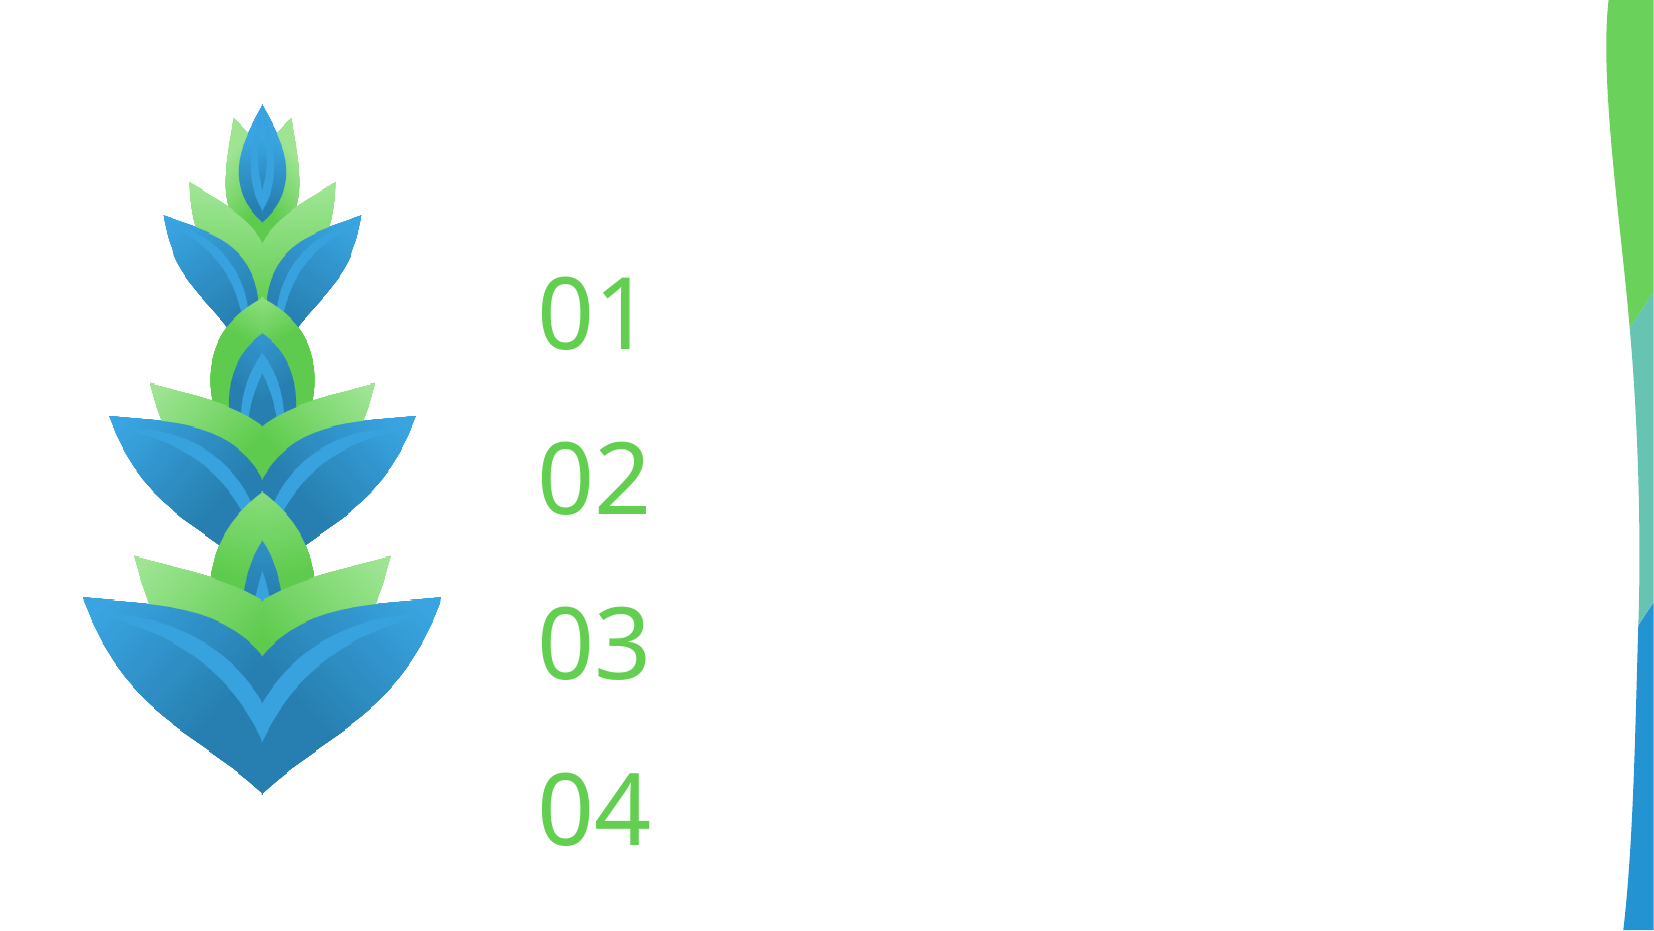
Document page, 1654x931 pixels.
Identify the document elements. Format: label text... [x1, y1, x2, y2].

text_box 02 [531, 401, 680, 550]
picture [83, 104, 441, 796]
text_box 04 [531, 732, 680, 880]
text_box 03 [531, 566, 680, 715]
text_box 01 [531, 236, 680, 384]
